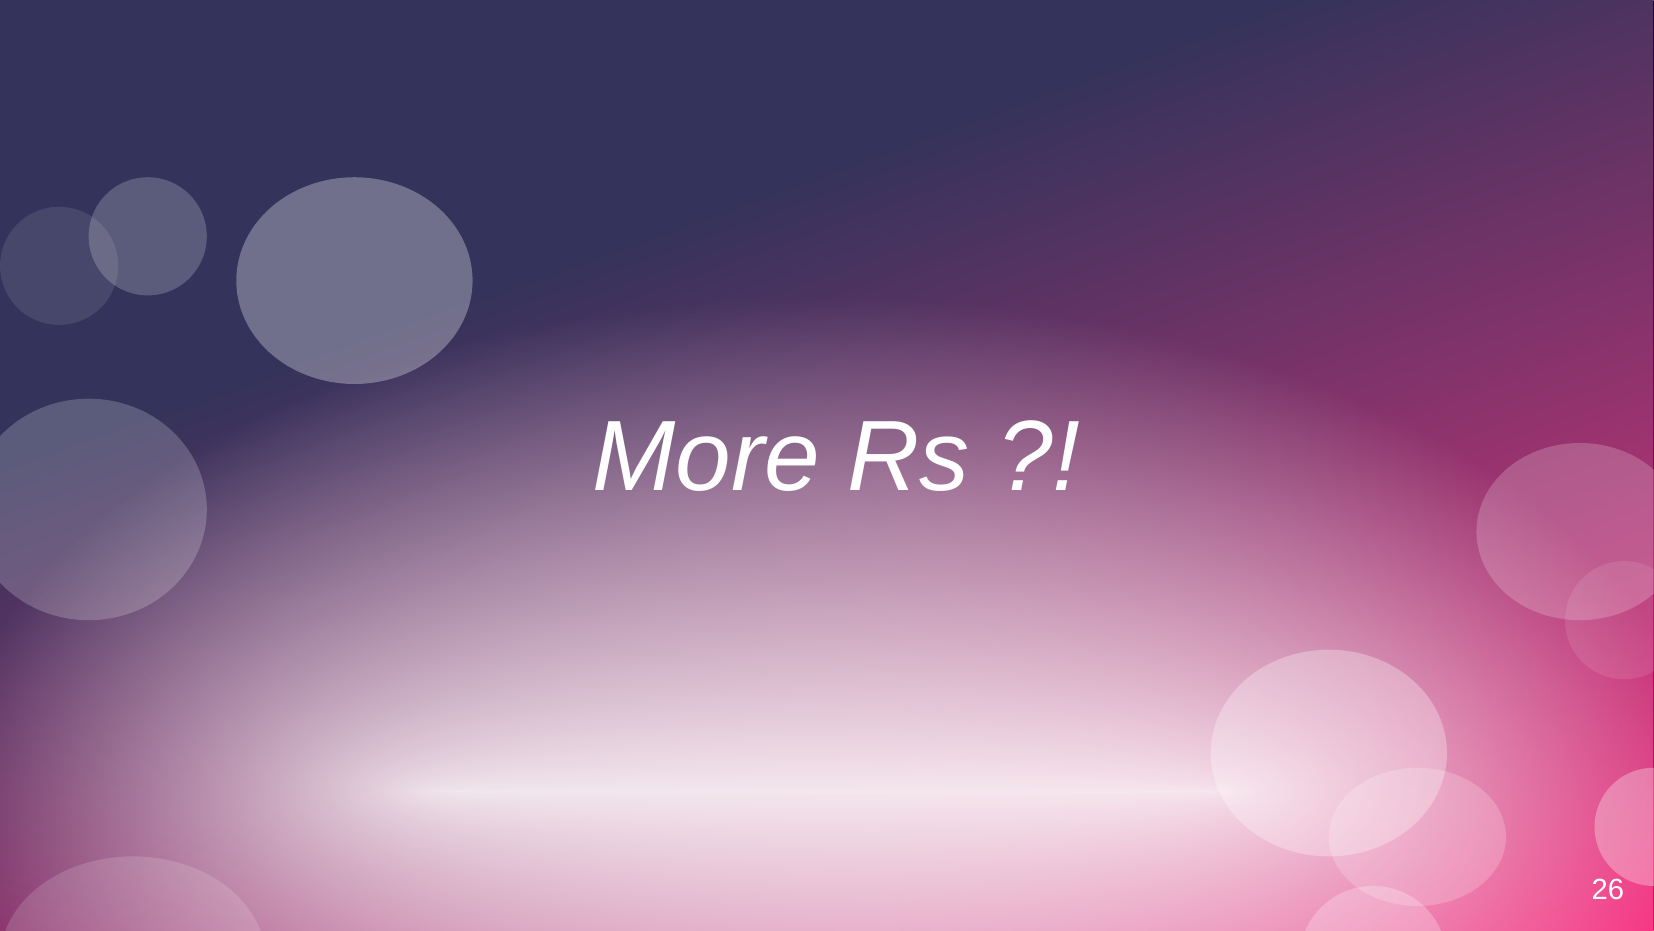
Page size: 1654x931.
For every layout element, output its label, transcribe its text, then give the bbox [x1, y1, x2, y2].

title More Rs ?! [98, 375, 1576, 538]
